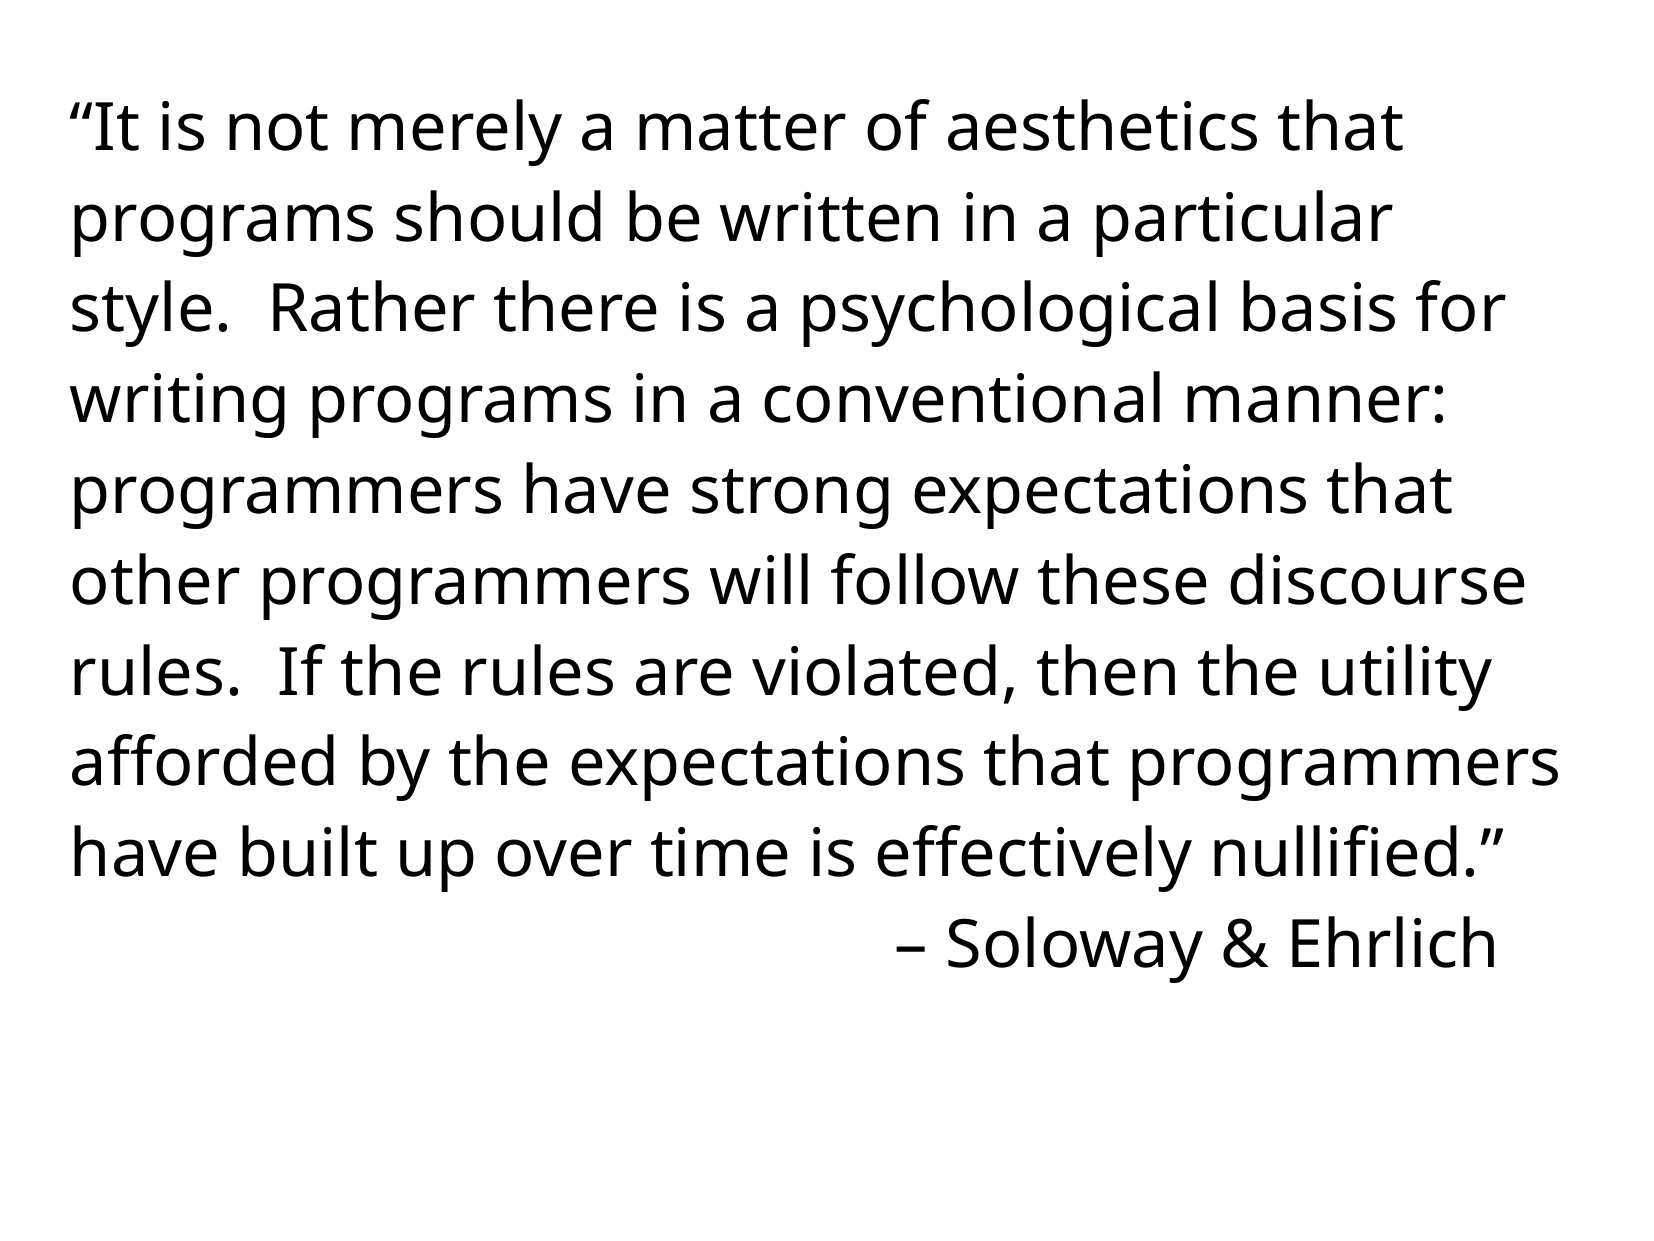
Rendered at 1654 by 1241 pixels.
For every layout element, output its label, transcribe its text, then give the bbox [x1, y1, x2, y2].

text_box “It is not merely a matter of aesthetics that programs should be written in a particular style. Rather there is a psychological basis for writing programs in a conventional manner: programmers have strong expectations that other programmers will follow these discourse rules. If the rules are violated, then the utility afforded by the expectations that programmers have built up over time is effectively nullified.” – Soloway & Ehrlich [55, 71, 1581, 970]
